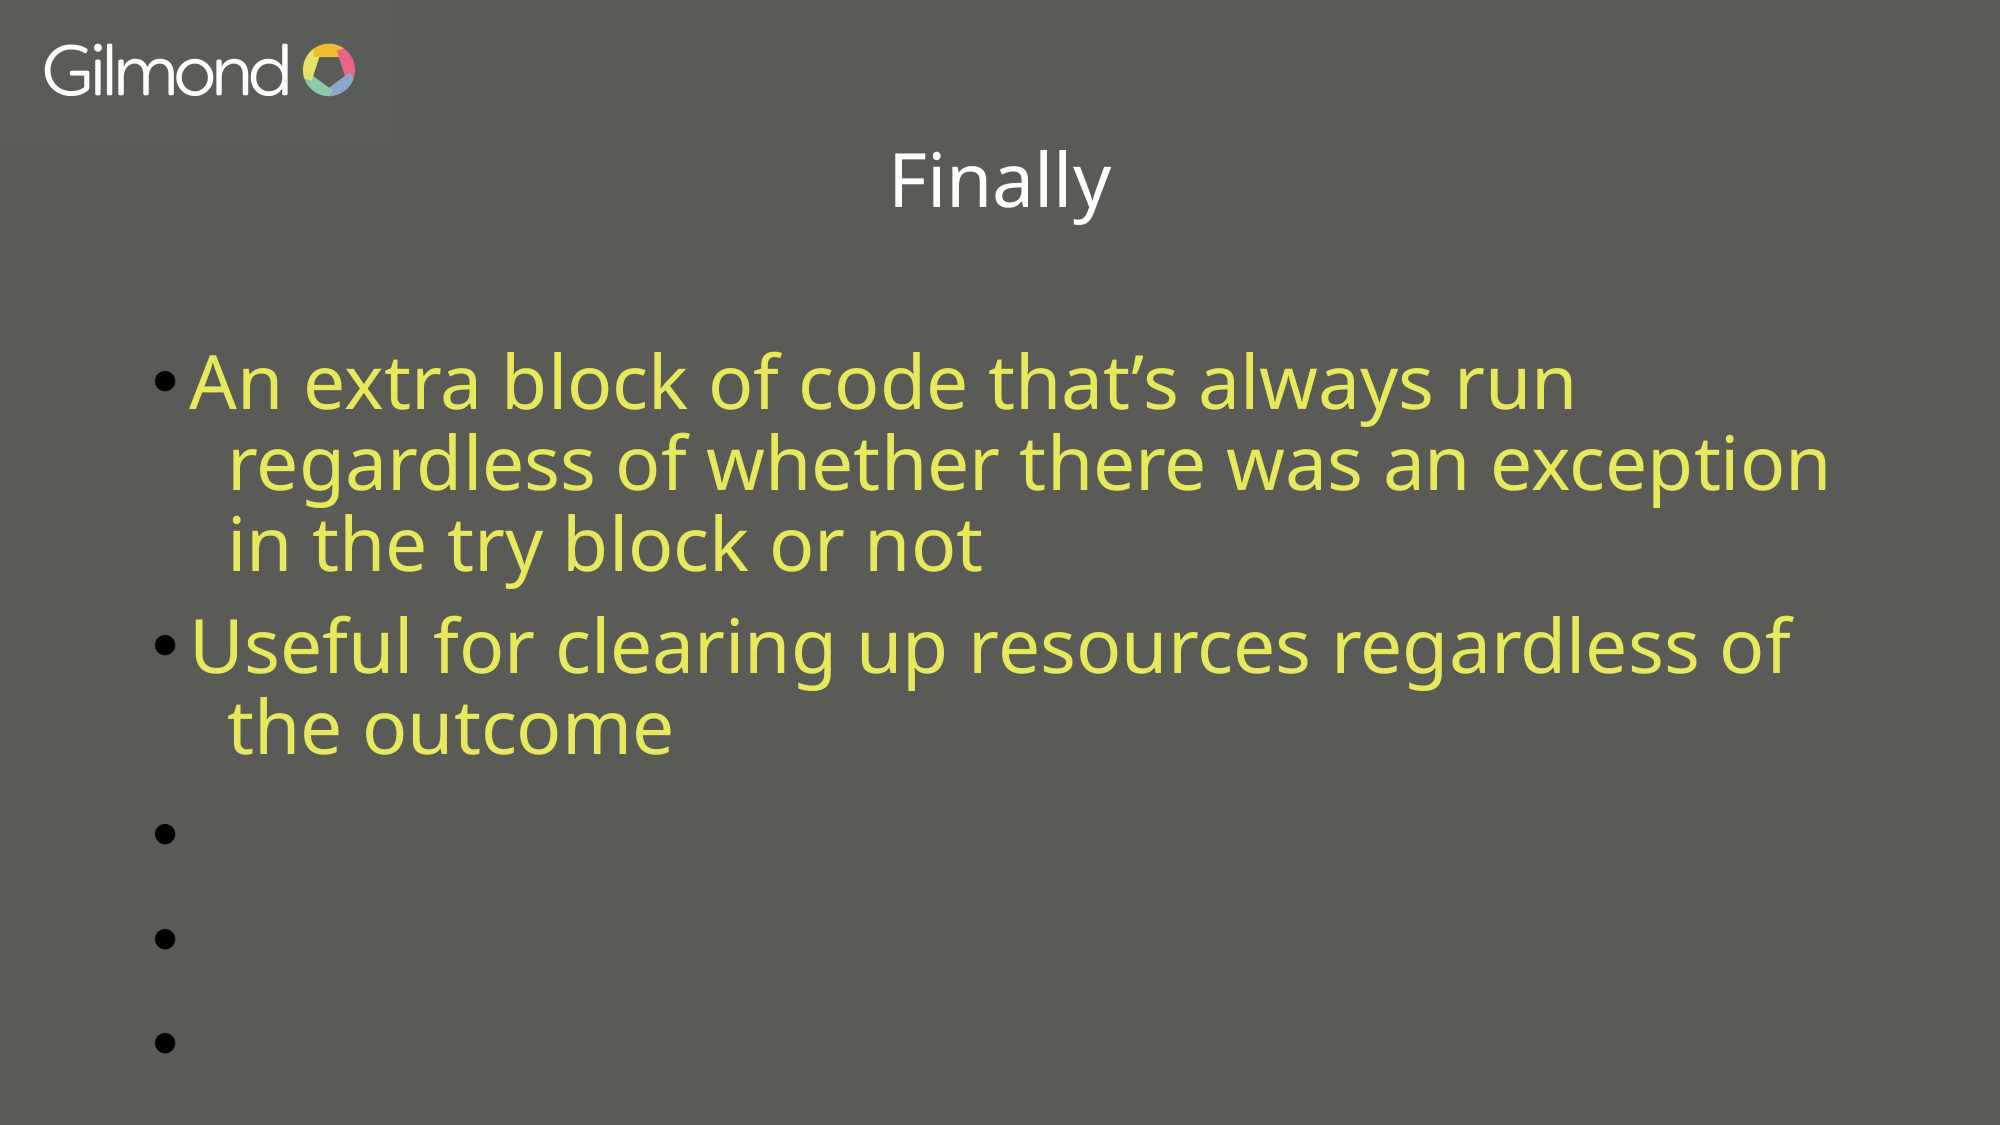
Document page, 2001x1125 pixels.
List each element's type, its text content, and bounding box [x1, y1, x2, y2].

title Finally [137, 59, 1863, 308]
picture [0, 0, 399, 149]
list An extra block of code that’s always run regardless of whether there was an exception in the try block or not Useful for clearing up resources regardless of the outcome [137, 337, 1863, 1053]
